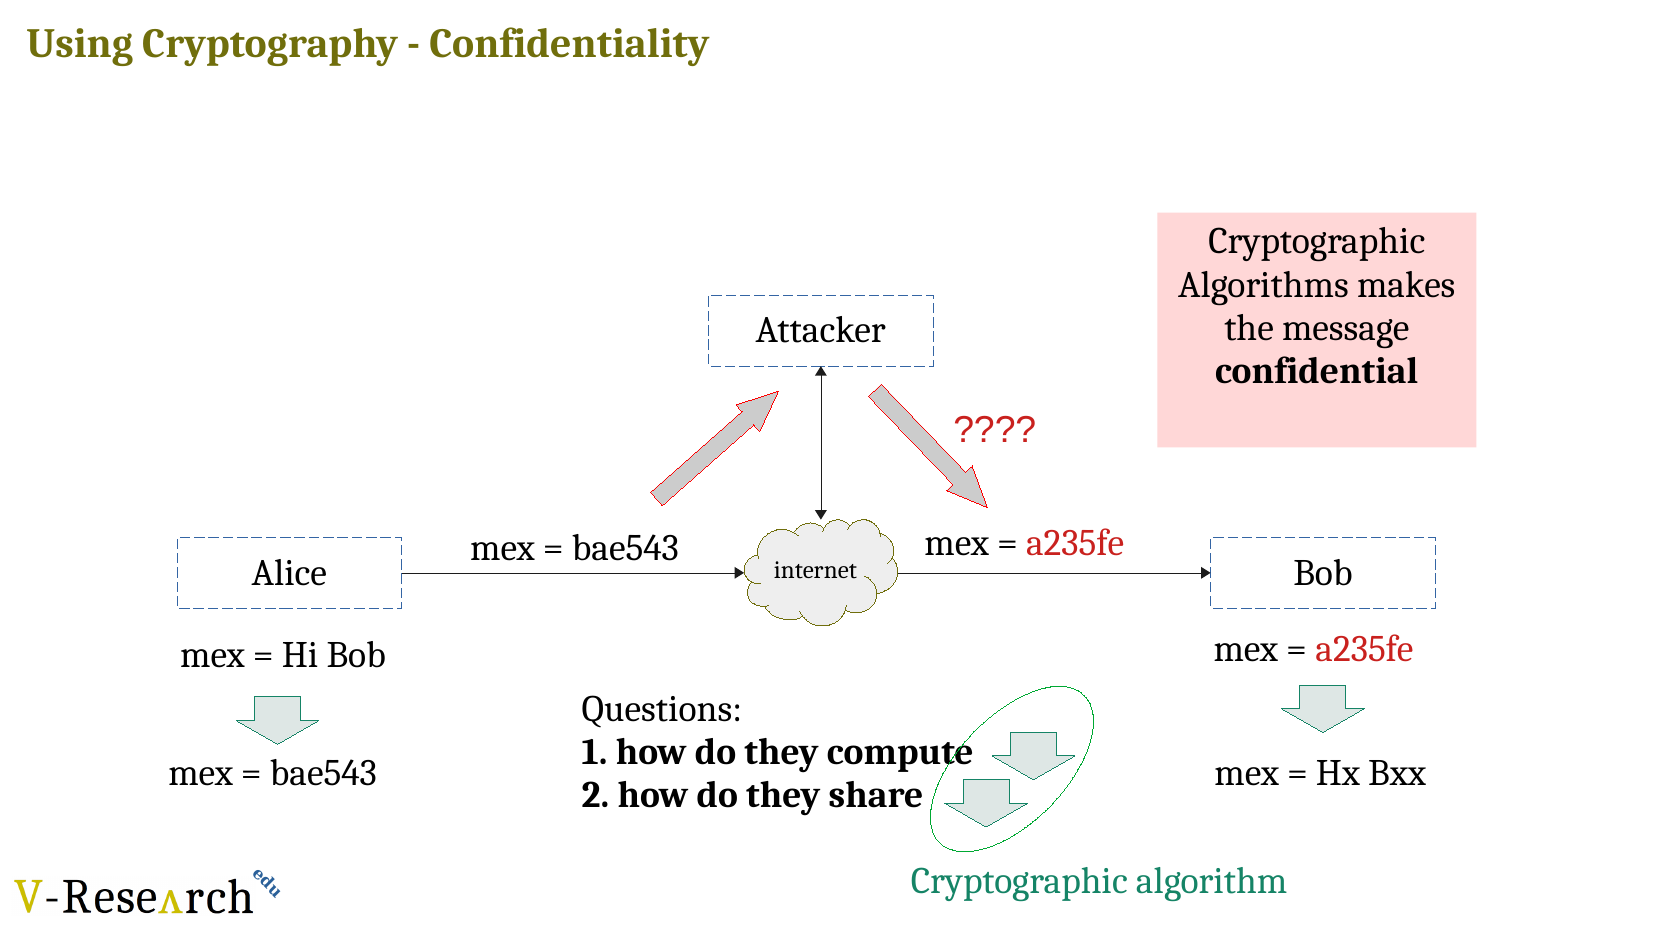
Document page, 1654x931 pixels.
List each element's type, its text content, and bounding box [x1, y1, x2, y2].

text_box Using Cryptography - Confidentiality [11, 12, 1193, 77]
text_box [1281, 685, 1365, 733]
text_box internet [744, 519, 898, 626]
text_box [236, 696, 319, 745]
text_box Cryptographic Algorithms makes the message confidential [1157, 212, 1477, 448]
text_box [944, 779, 1028, 827]
text_box mex = bae543 [455, 519, 709, 579]
text_box Questions: 1. how do they compute 2. how do they share [566, 680, 1013, 871]
text_box Attacker [708, 295, 934, 367]
text_box mex = Hi Bob [165, 625, 408, 685]
text_box mex = a235fe [1198, 620, 1443, 680]
picture [11, 876, 255, 916]
text_box ???? [938, 401, 1052, 459]
text_box mex = Hx Bxx [1199, 744, 1445, 803]
text_box edu [222, 847, 333, 931]
text_box Alice [177, 537, 402, 609]
text_box Bob [1210, 537, 1436, 609]
text_box [868, 384, 988, 508]
text_box [992, 732, 1075, 780]
text_box mex = bae543 [153, 744, 407, 803]
text_box mex = a235fe [909, 513, 1154, 573]
text_box [650, 391, 779, 506]
text_box Cryptographic algorithm [896, 852, 1321, 912]
